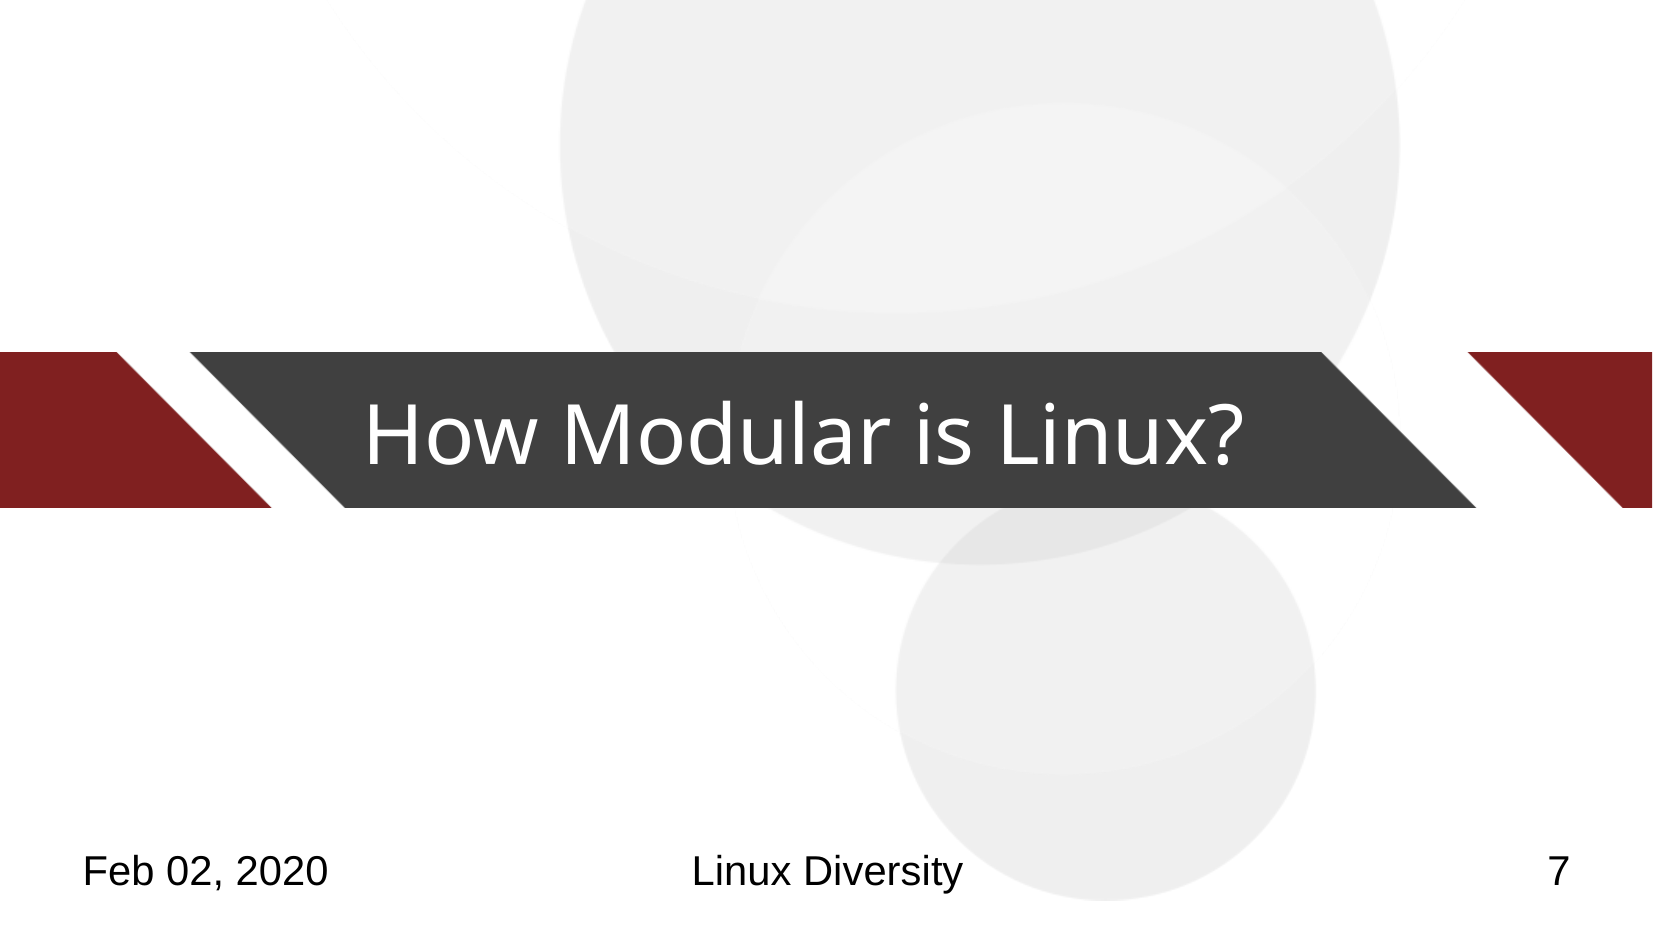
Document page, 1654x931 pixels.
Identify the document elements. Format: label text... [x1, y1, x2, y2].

title How Modular is Linux? [60, 354, 1549, 511]
picture [0, 352, 1653, 508]
